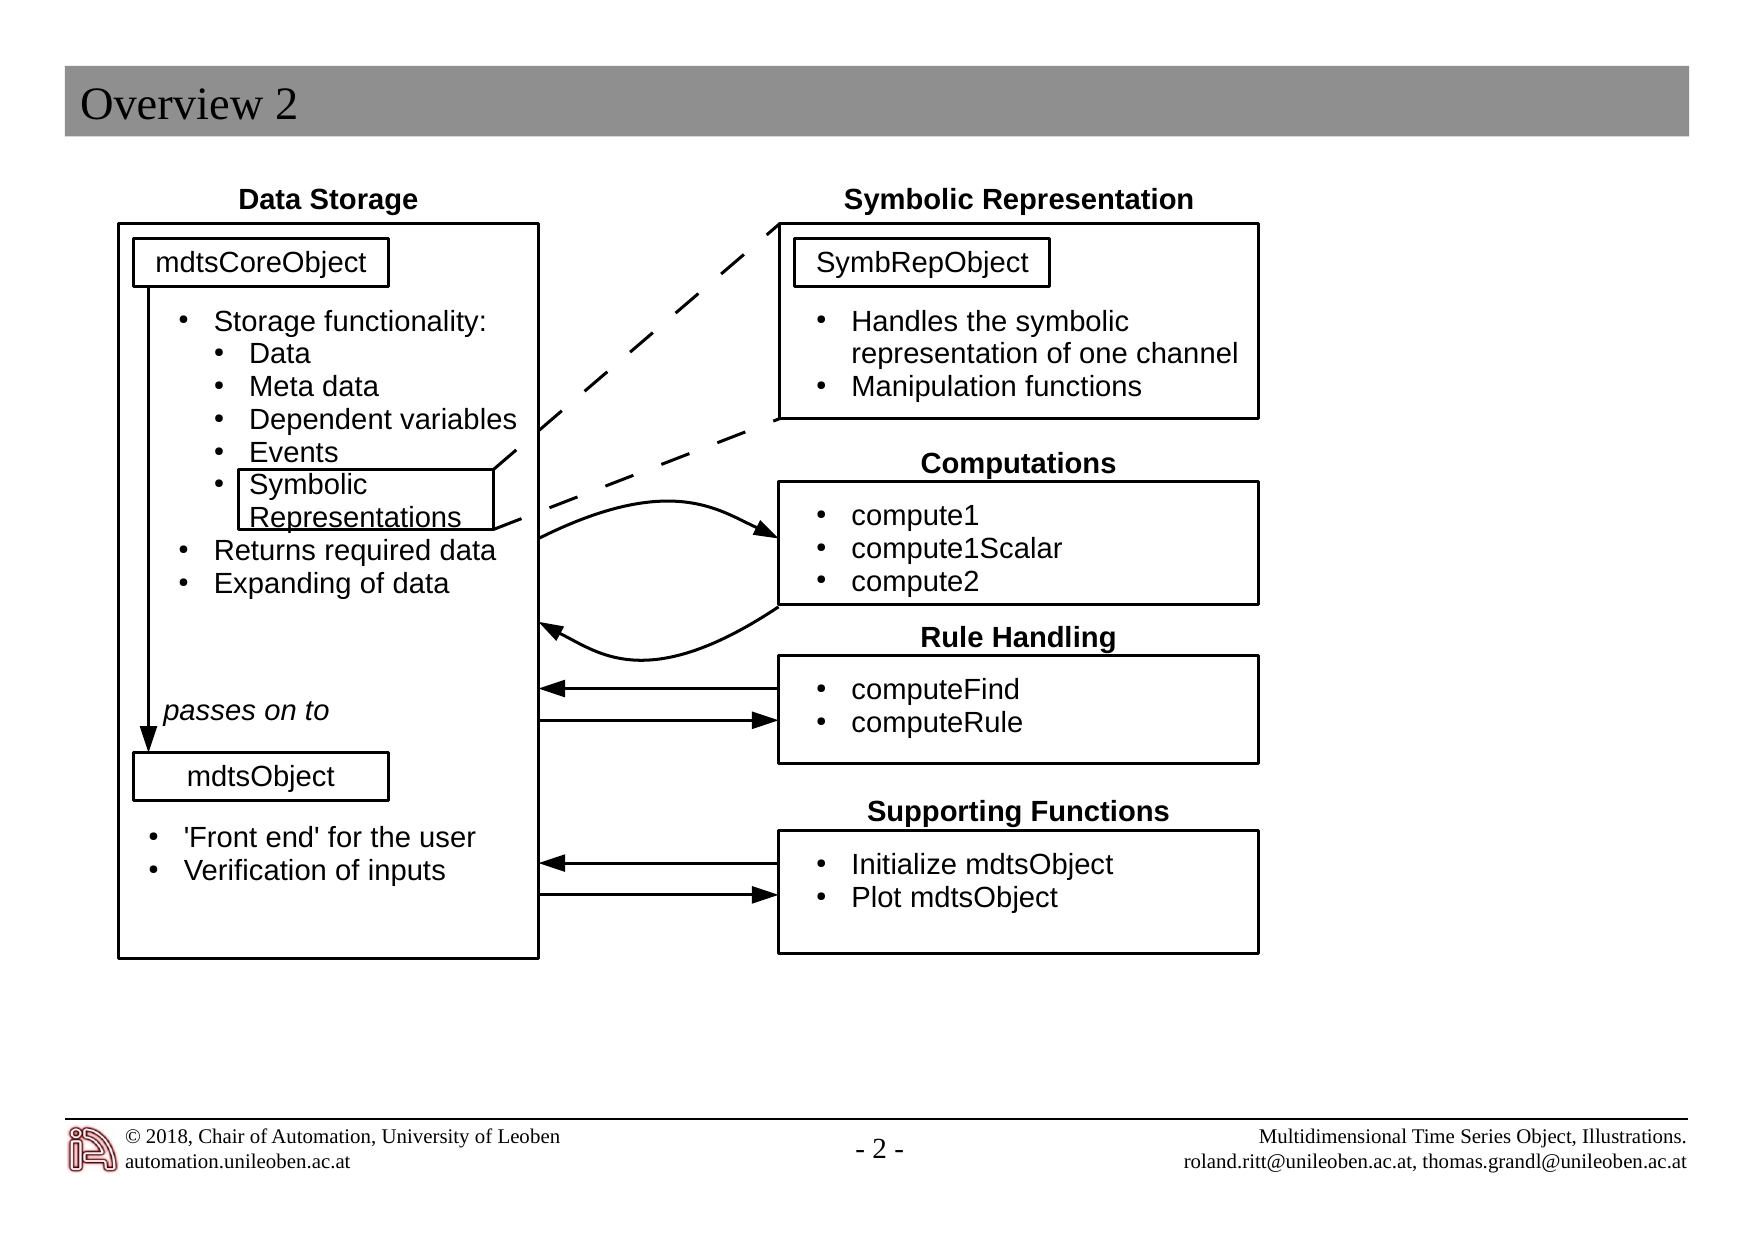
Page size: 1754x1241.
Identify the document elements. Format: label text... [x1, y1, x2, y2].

text_box Supporting Functions [778, 787, 1259, 829]
text_box Handles the symbolic representation of one channel Manipulation functions [801, 297, 1259, 411]
text_box 'Front end' for the user Verification of inputs [133, 813, 509, 895]
text_box Supporting Functions [780, 832, 1257, 837]
text_box Rule Handling [778, 613, 1259, 654]
text_box computeFind computeRule [801, 665, 1259, 747]
text_box Computations [780, 483, 1257, 488]
text_box Symbolic Representation [779, 175, 1259, 222]
text_box mdtsObject [133, 752, 389, 801]
title Overview 2 [64, 65, 1690, 137]
text_box Computations [778, 439, 1259, 480]
text_box SymbRepObject [794, 238, 1050, 287]
picture [67, 1125, 119, 1173]
text_box Initialize mdtsObject Plot mdtsObject [801, 840, 1259, 921]
text_box compute1 compute1Scalar compute2 [801, 491, 1259, 605]
text_box passes on to [148, 686, 359, 735]
text_box mdtsCoreObject [133, 238, 389, 287]
text_box Data Storage [118, 175, 539, 224]
text_box Storage functionality: Data Meta data Dependent variables Events Symbolic Representations Returns required data Expanding of data [163, 297, 539, 607]
text_box Rule Handling [780, 657, 1257, 662]
